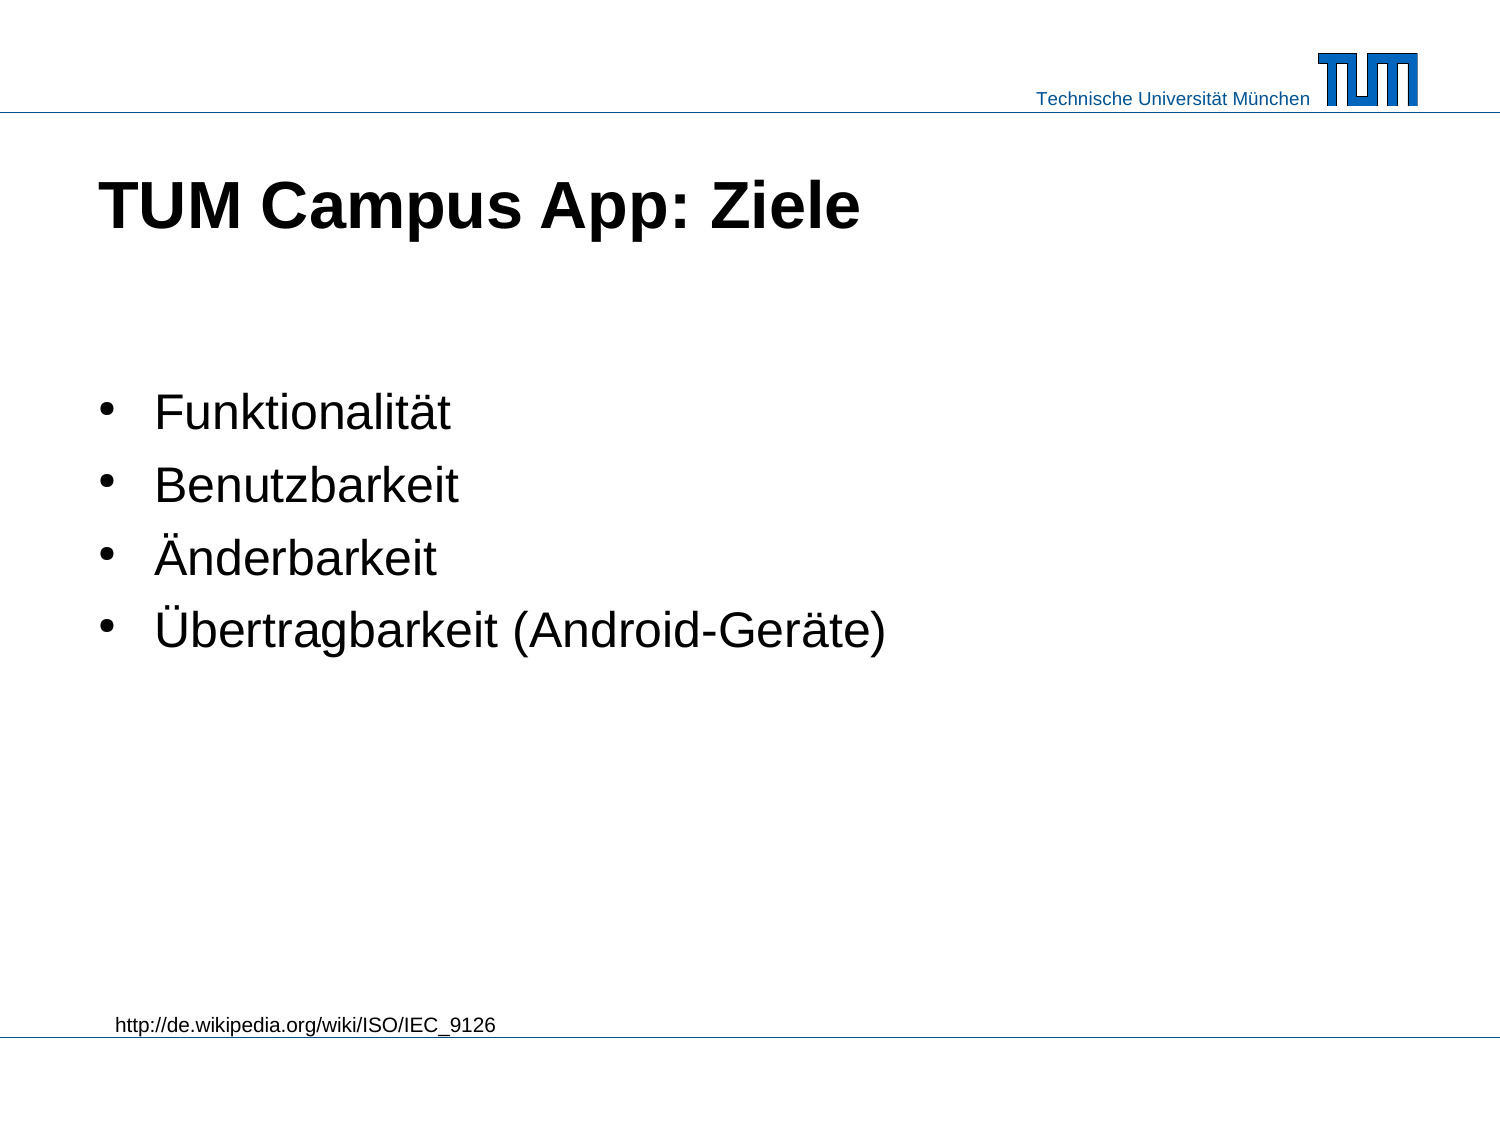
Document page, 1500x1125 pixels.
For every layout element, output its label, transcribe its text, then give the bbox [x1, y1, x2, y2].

title TUM Campus App: Ziele [83, 149, 1417, 250]
text_box http://de.wikipedia.org/wiki/ISO/IEC_9126 [100, 1003, 1016, 1044]
list Funktionalität Benutzbarkeit Änderbarkeit Übertragbarkeit (Android-Geräte) [83, 299, 1417, 1013]
